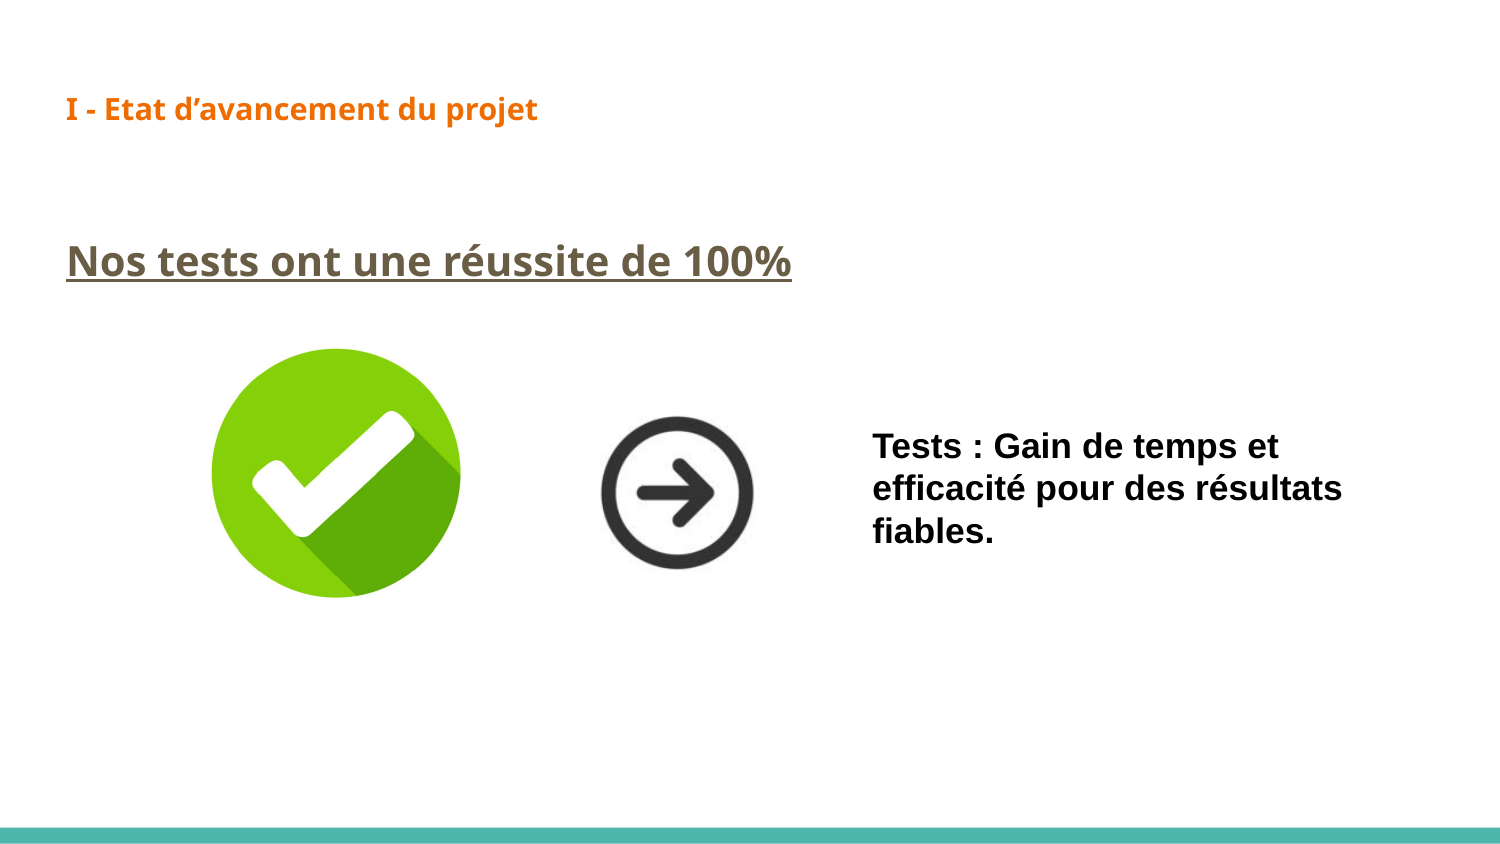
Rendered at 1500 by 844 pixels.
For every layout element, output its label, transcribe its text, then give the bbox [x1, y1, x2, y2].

picture [182, 319, 490, 627]
title I - Etat d’avancement du projet [51, 72, 1449, 189]
list Nos tests ont une réussite de 100% [51, 207, 1449, 750]
text_box Tests : Gain de temps et efficacité pour des résultats fiables. [857, 407, 1442, 566]
picture [546, 384, 822, 607]
